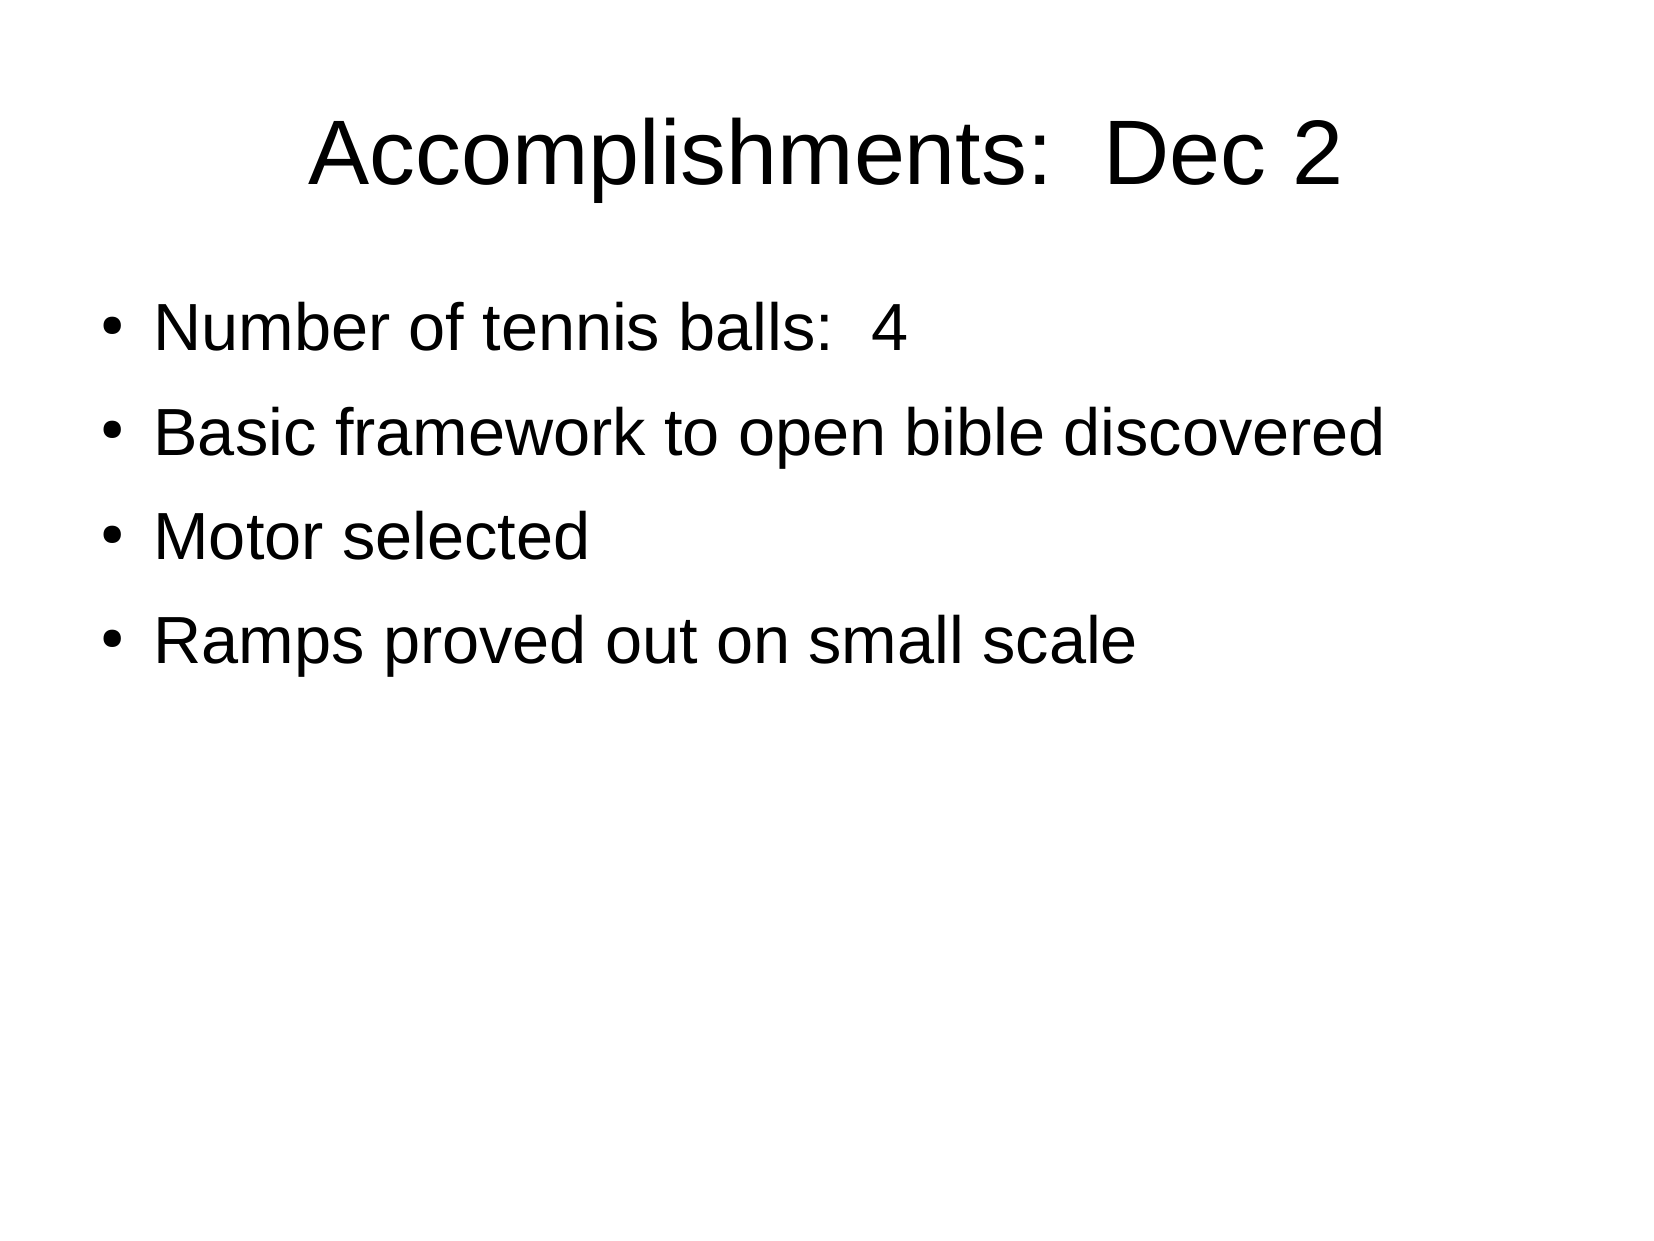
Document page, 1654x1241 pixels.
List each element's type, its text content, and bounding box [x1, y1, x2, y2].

title Accomplishments: Dec 2 [82, 49, 1571, 257]
list Number of tennis balls: 4 Basic framework to open bible discovered Motor selected Ramps proved out on small scale [82, 290, 1571, 1010]
